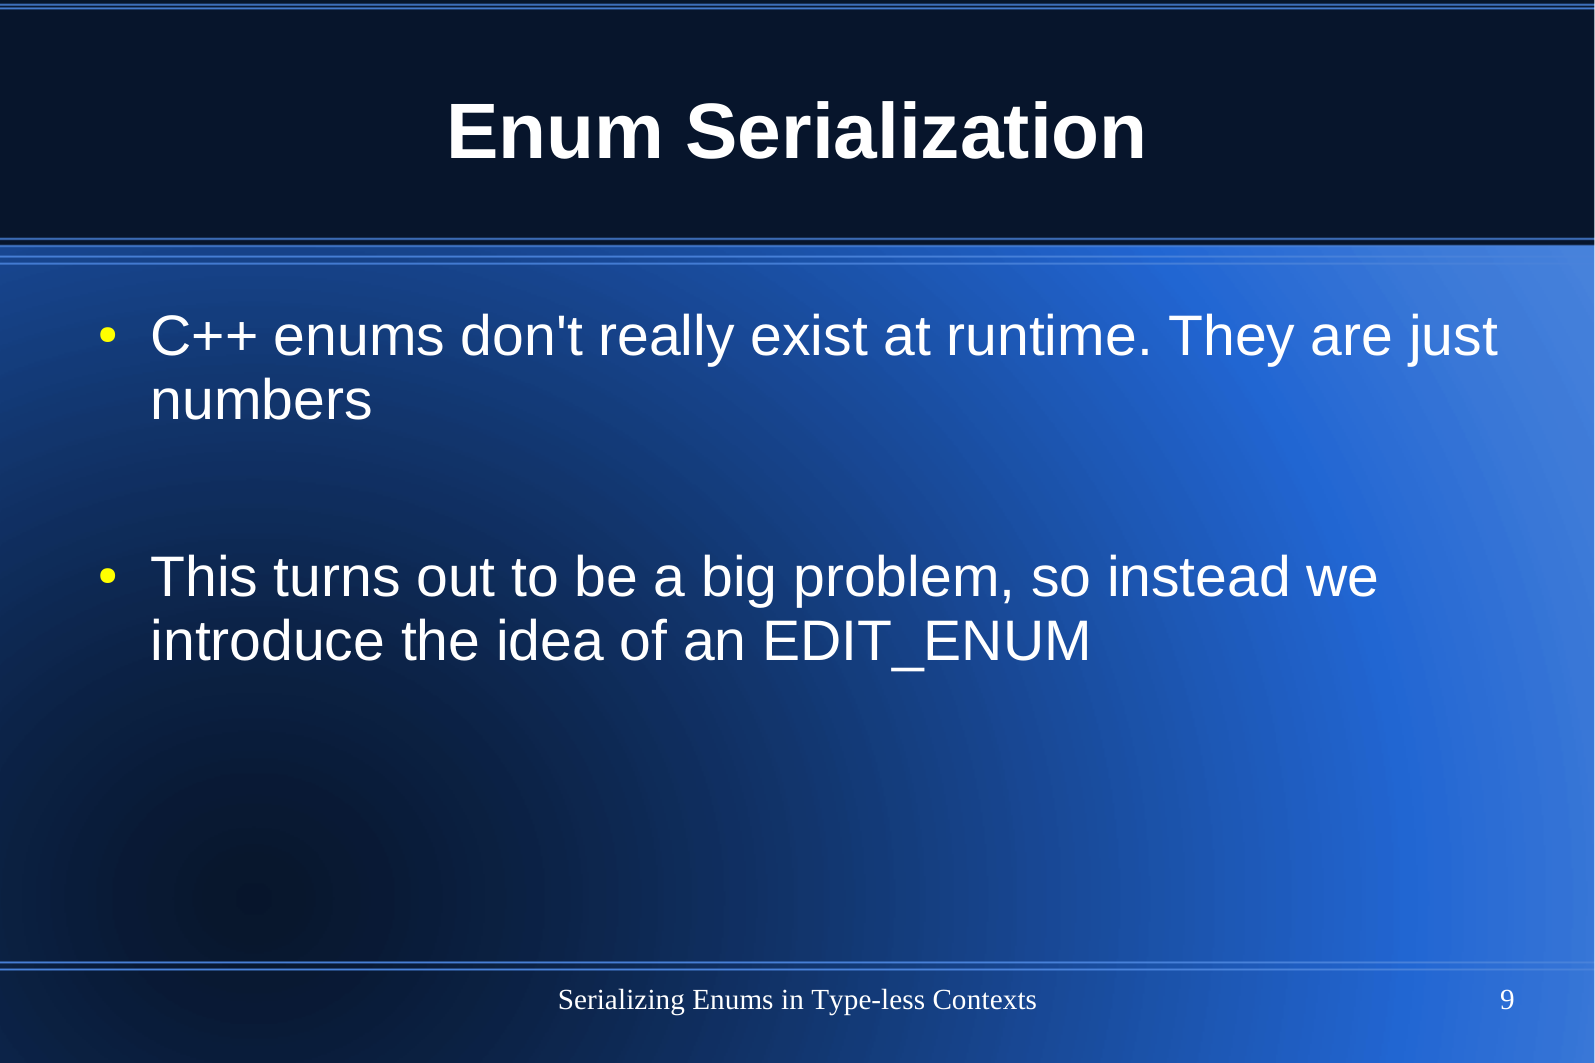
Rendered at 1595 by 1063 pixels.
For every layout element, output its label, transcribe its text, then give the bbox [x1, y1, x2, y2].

list C++ enums don't really exist at runtime. They are just numbers This turns out to be a big problem, so instead we introduce the idea of an EDIT_ENUM [79, 304, 1515, 921]
title Enum Serialization [79, 42, 1515, 220]
picture [0, 0, 1595, 1063]
